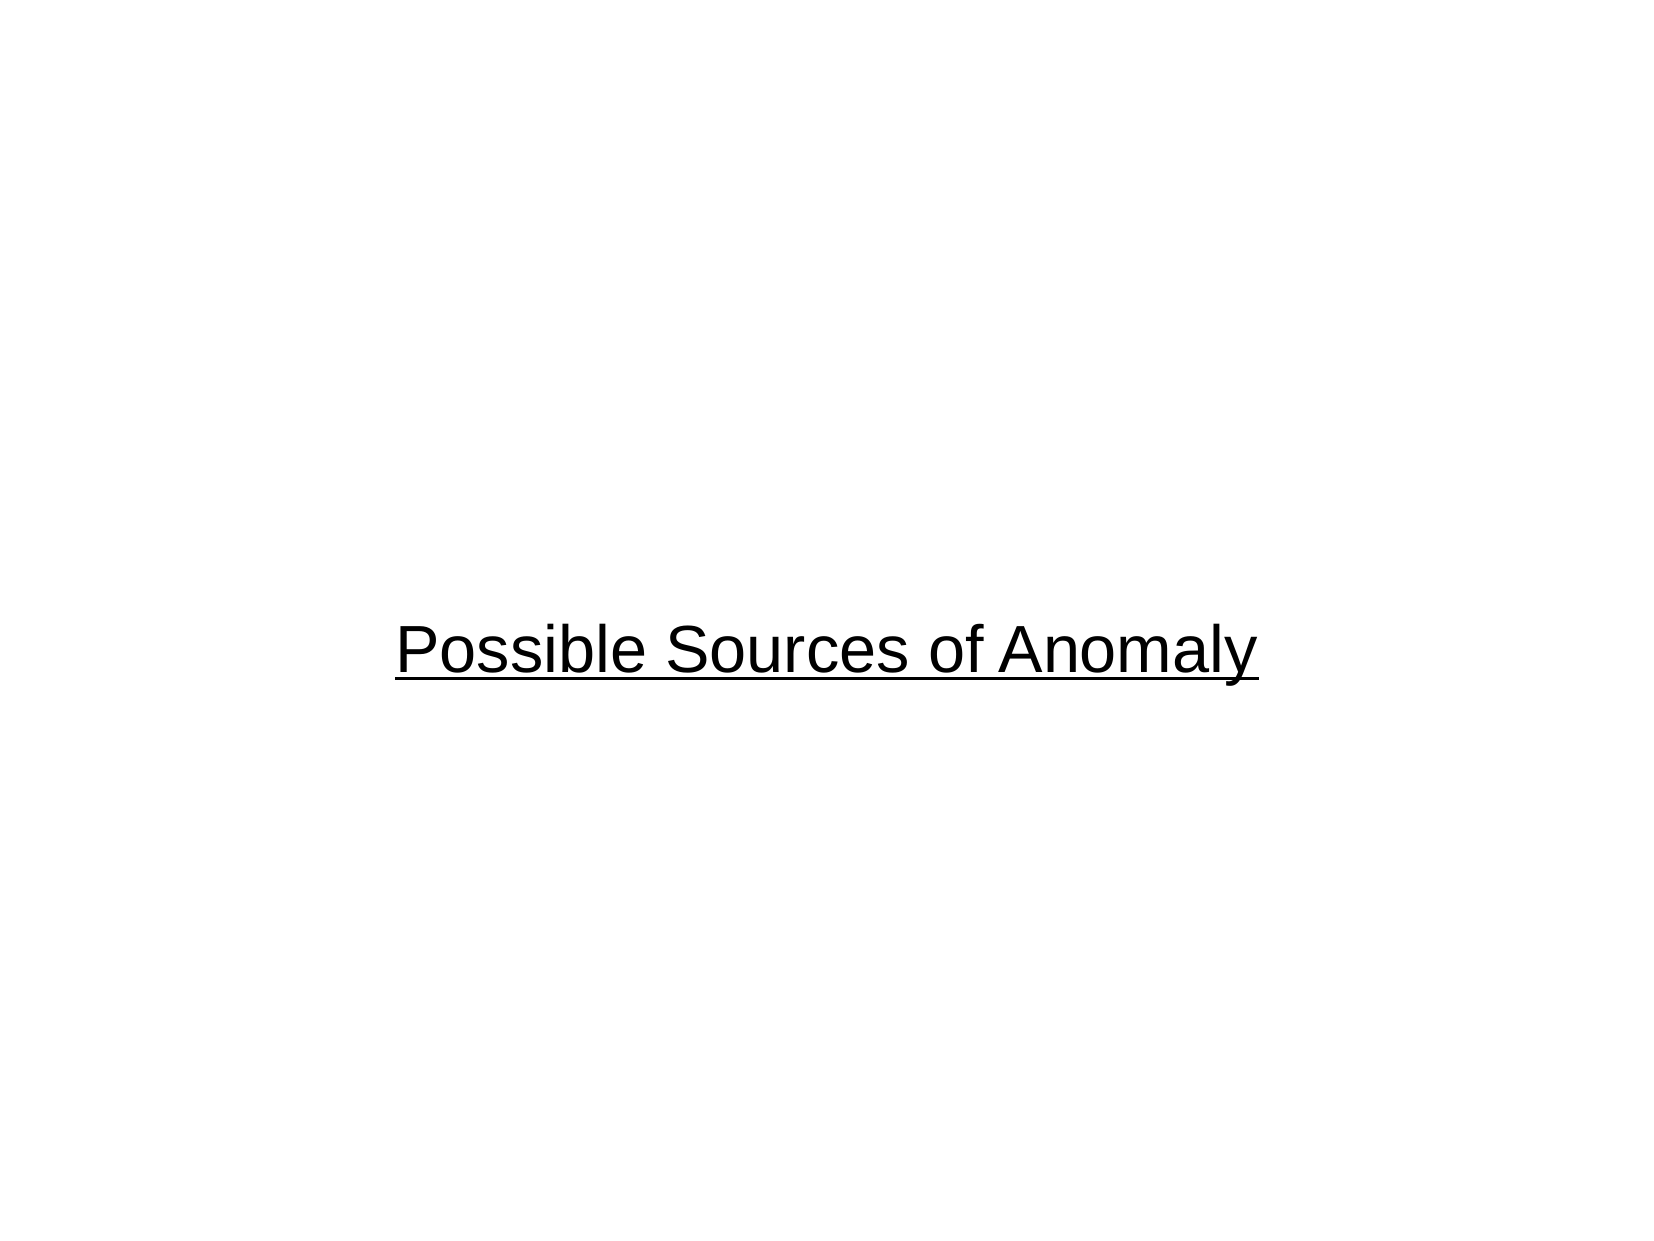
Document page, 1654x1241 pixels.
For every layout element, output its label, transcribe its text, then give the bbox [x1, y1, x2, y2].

subtitle Possible Sources of Anomaly [82, 290, 1571, 1010]
